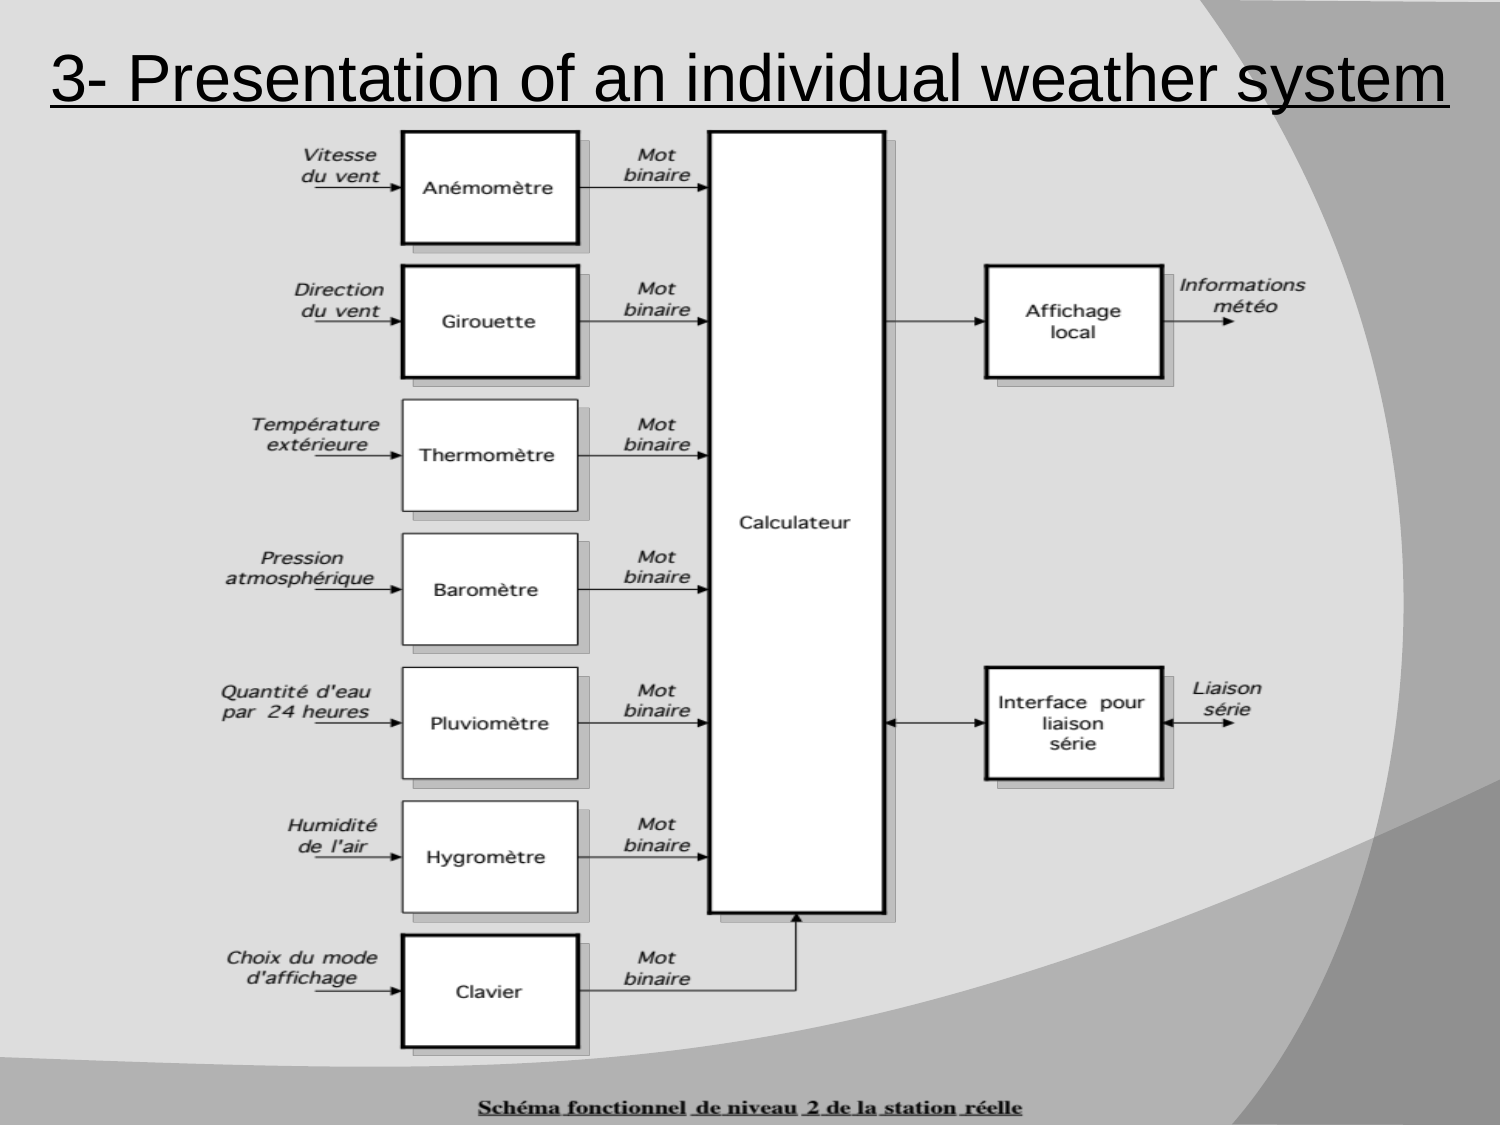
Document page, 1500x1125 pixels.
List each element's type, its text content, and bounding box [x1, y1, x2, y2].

text_box 3- Presentation of an individual weather system [0, 0, 1500, 154]
picture [200, 129, 1335, 1125]
